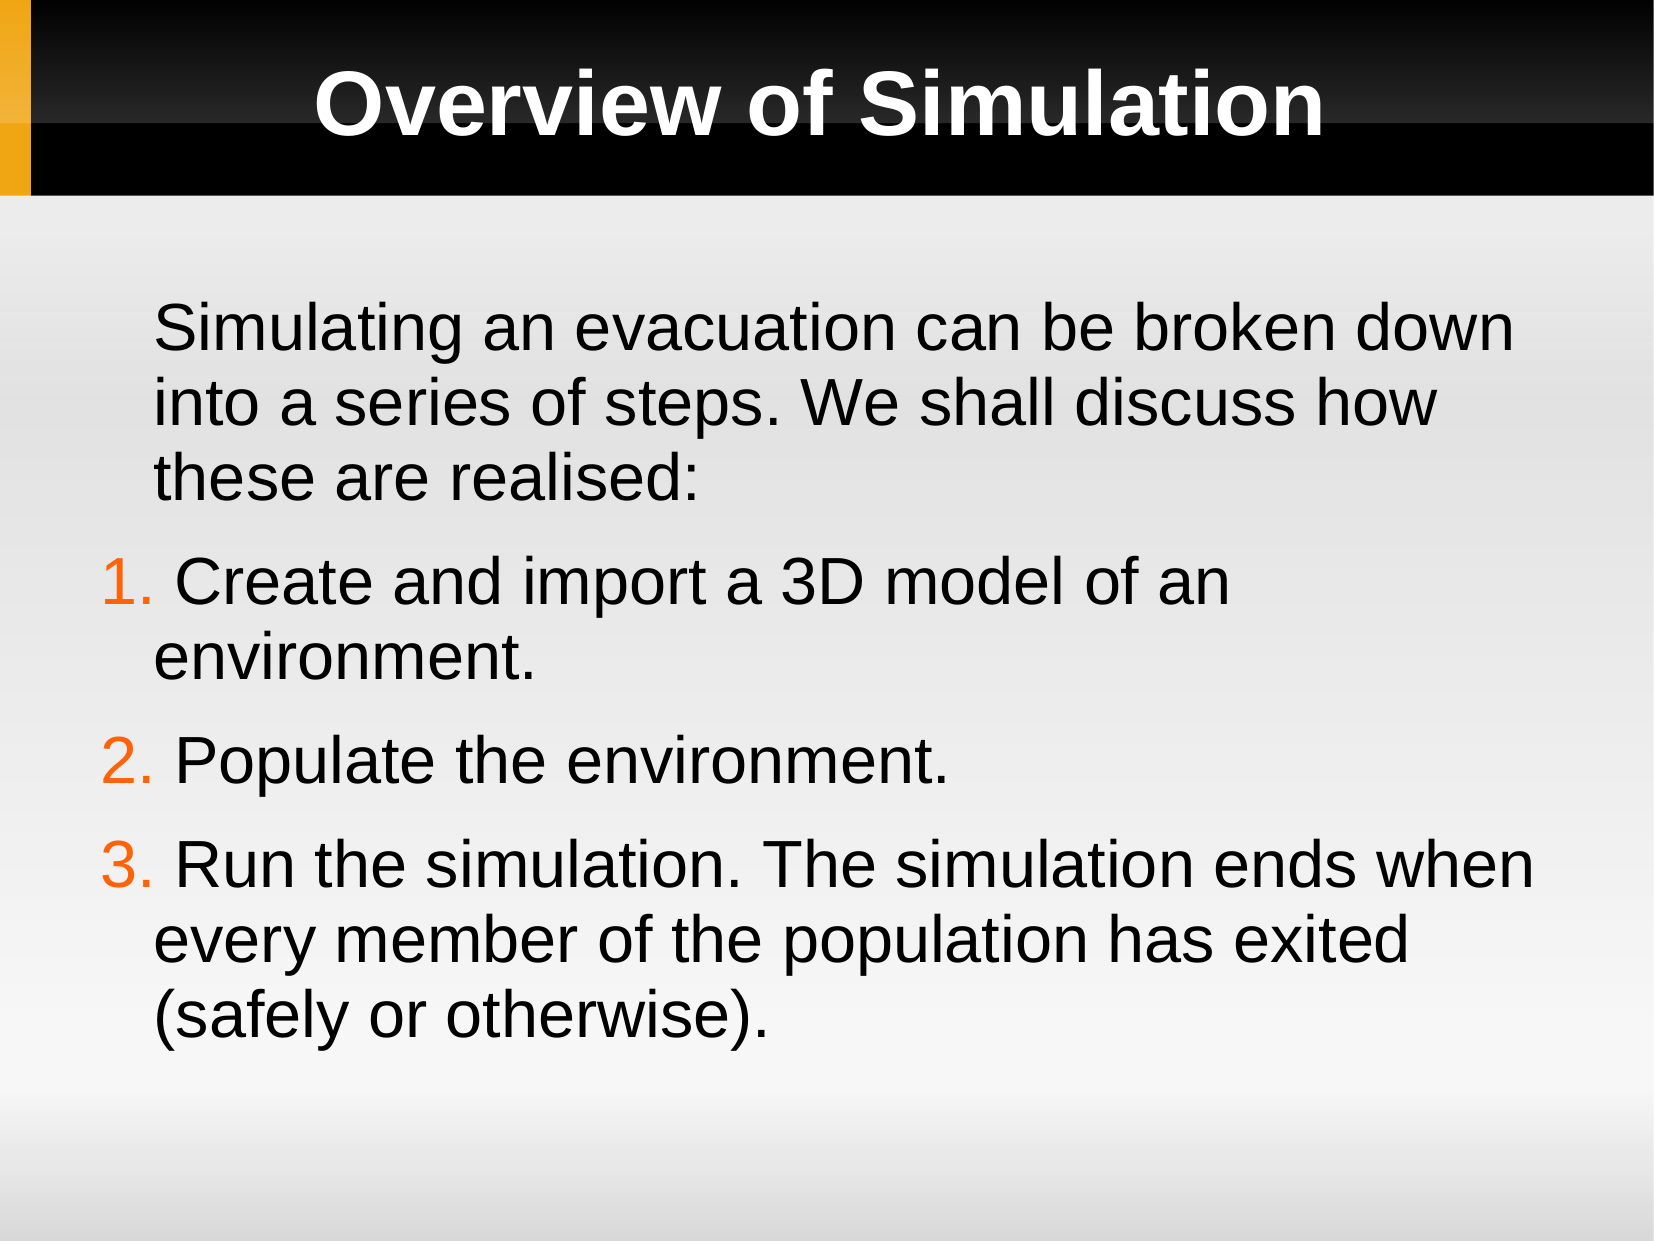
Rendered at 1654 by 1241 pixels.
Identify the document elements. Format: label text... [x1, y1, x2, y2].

picture [0, 0, 1654, 1241]
title Overview of Simulation [76, 0, 1565, 208]
list Simulating an evacuation can be broken down into a series of steps. We shall discuss how these are realised: Create and import a 3D model of an environment. Populate the environment. Run the simulation. The simulation ends when every member of the population has exited (safely or otherwise). [82, 290, 1571, 1109]
